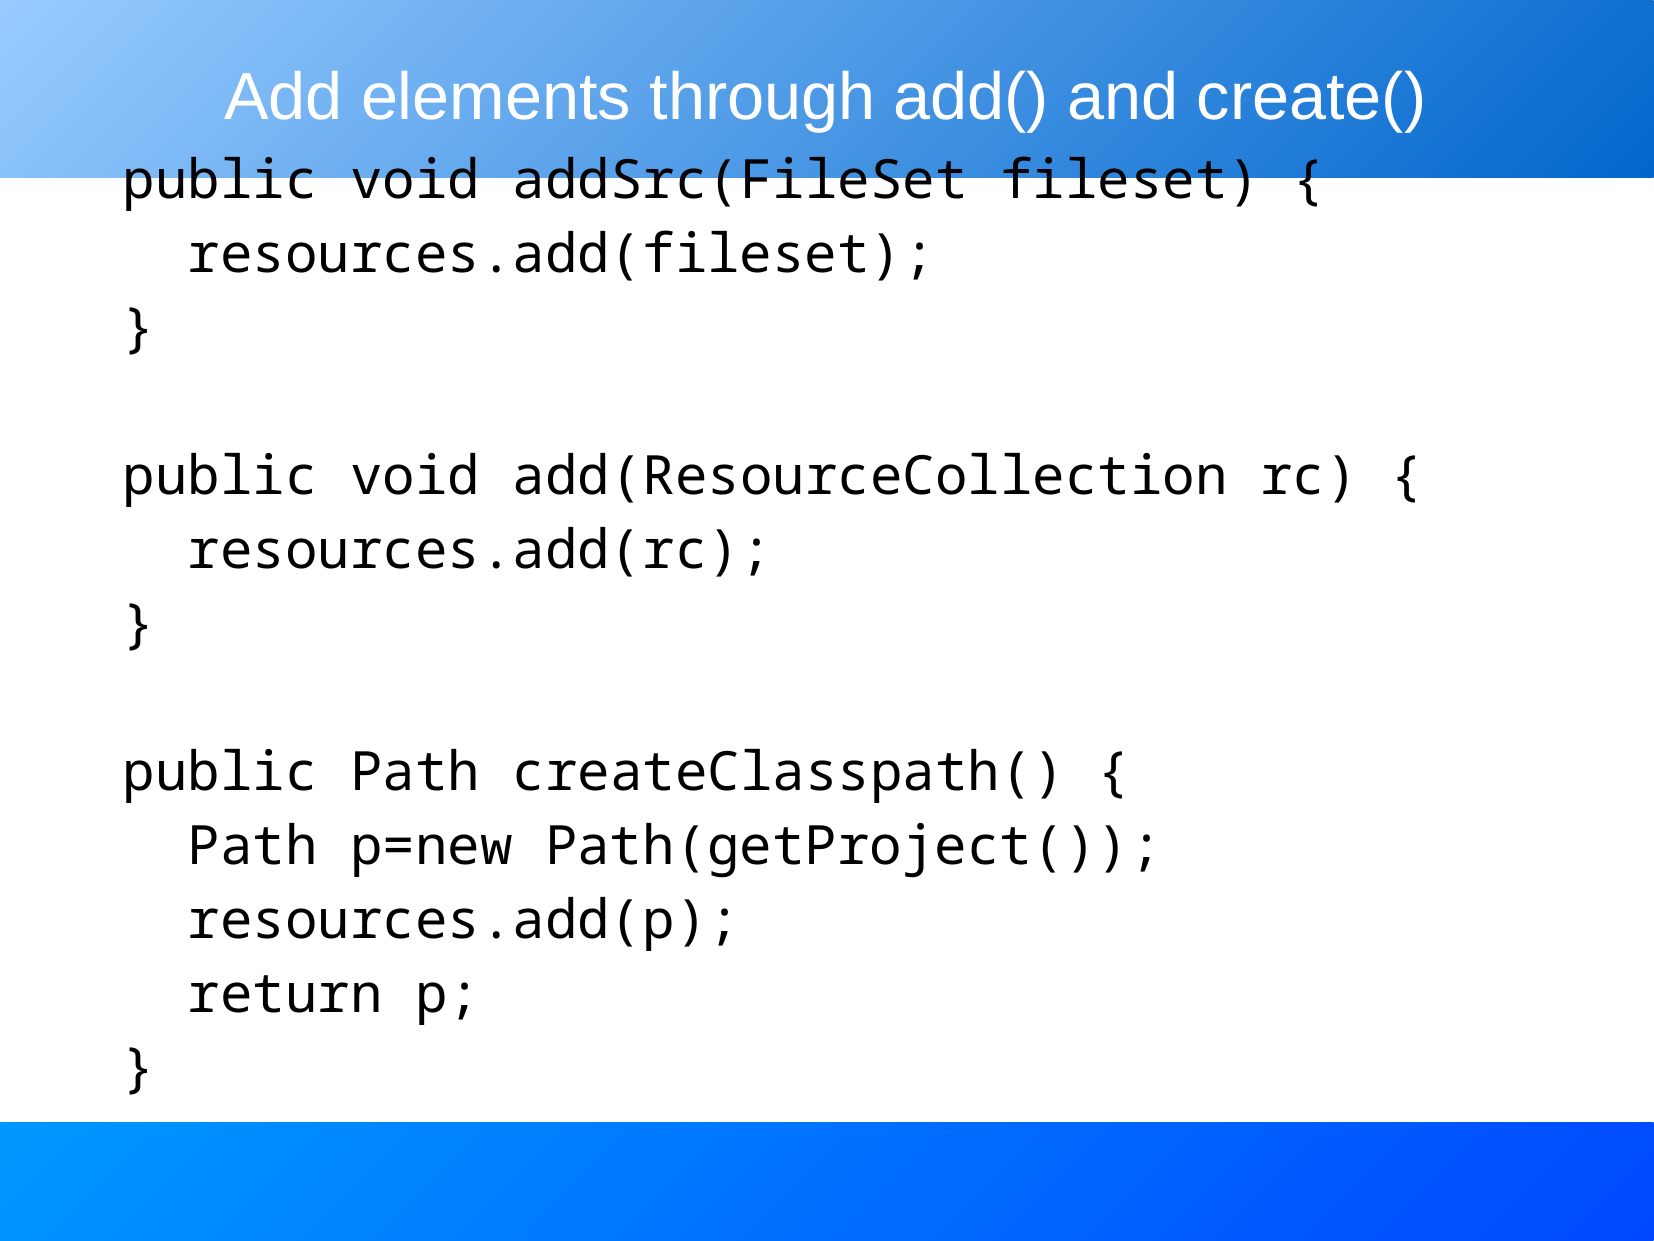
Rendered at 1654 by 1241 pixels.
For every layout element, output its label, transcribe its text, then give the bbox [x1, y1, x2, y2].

text_box public void addSrc(FileSet fileset) { resources.add(fileset); } public void add(ResourceCollection rc) { resources.add(rc); } public Path createClasspath() { Path p=new Path(getProject()); resources.add(p); return p; } [108, 261, 1493, 982]
title Add elements through add() and create() [162, 59, 1489, 148]
